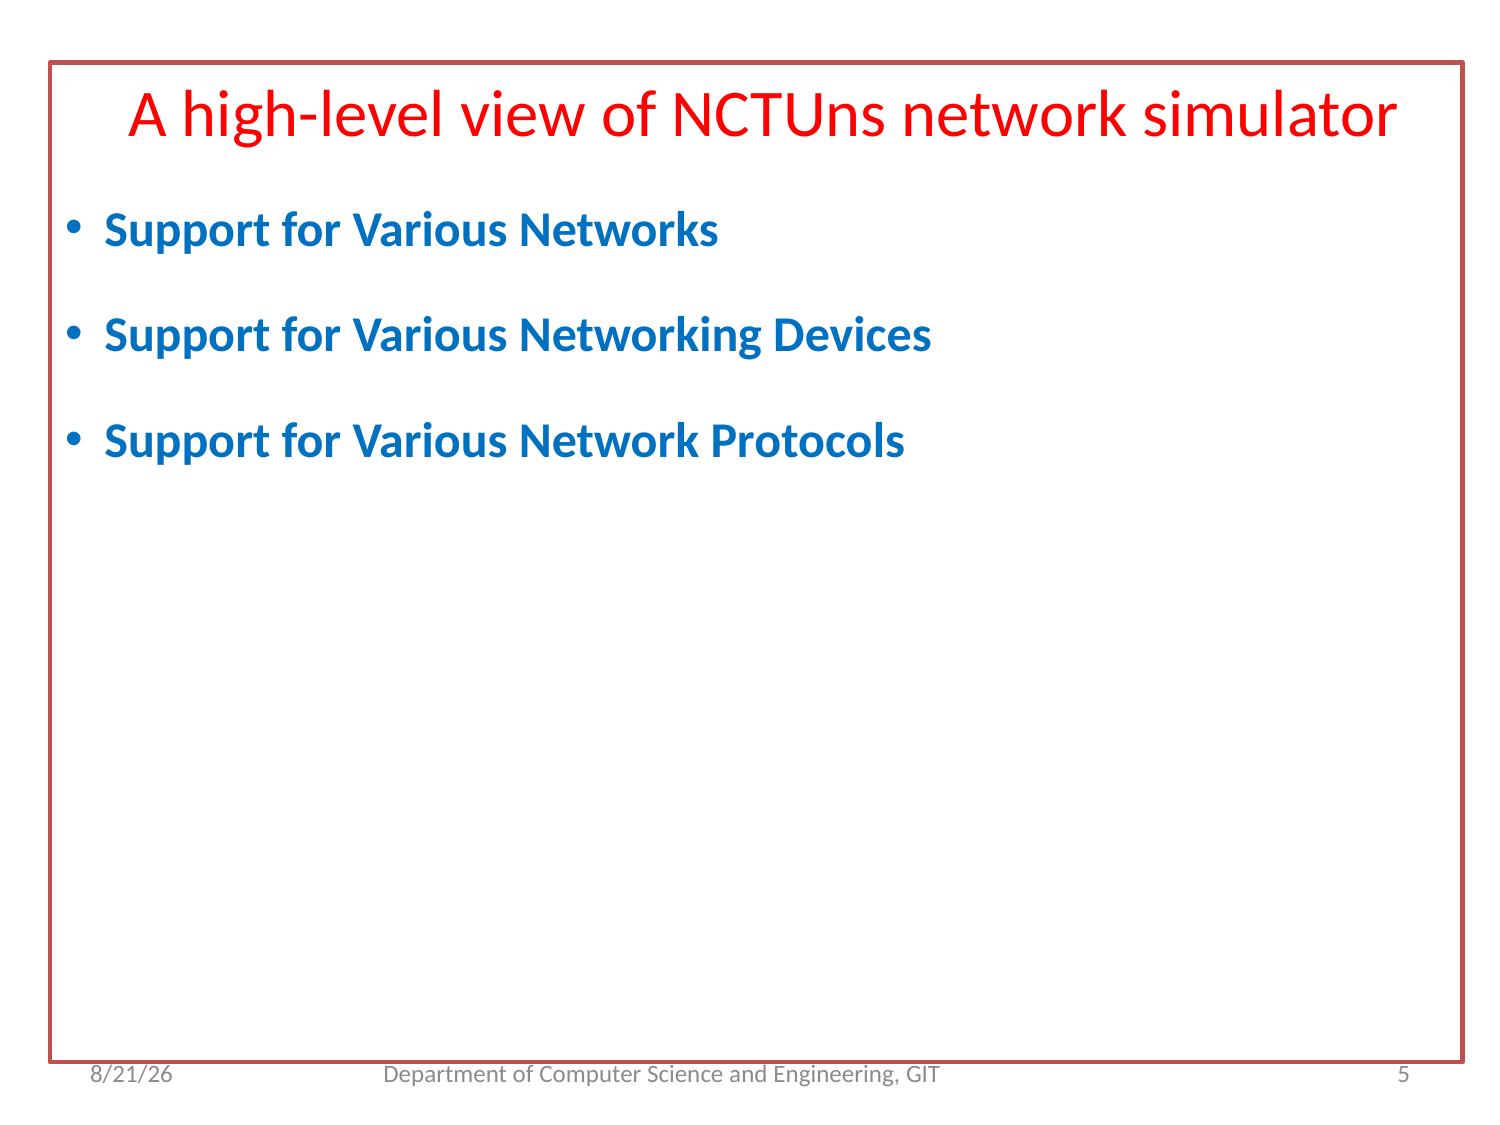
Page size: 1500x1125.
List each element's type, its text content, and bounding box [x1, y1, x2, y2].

text_box 9/19/18 [75, 1042, 300, 1103]
slide_number <number> [1074, 1042, 1425, 1103]
subtitle A high-level view of NCTUns network simulator Support for Various Networks Support for Various Networking Devices Support for Various Network Protocols [50, 62, 1463, 1063]
text_box Department of Computer Science and Engineering, GIT [300, 1042, 1025, 1103]
